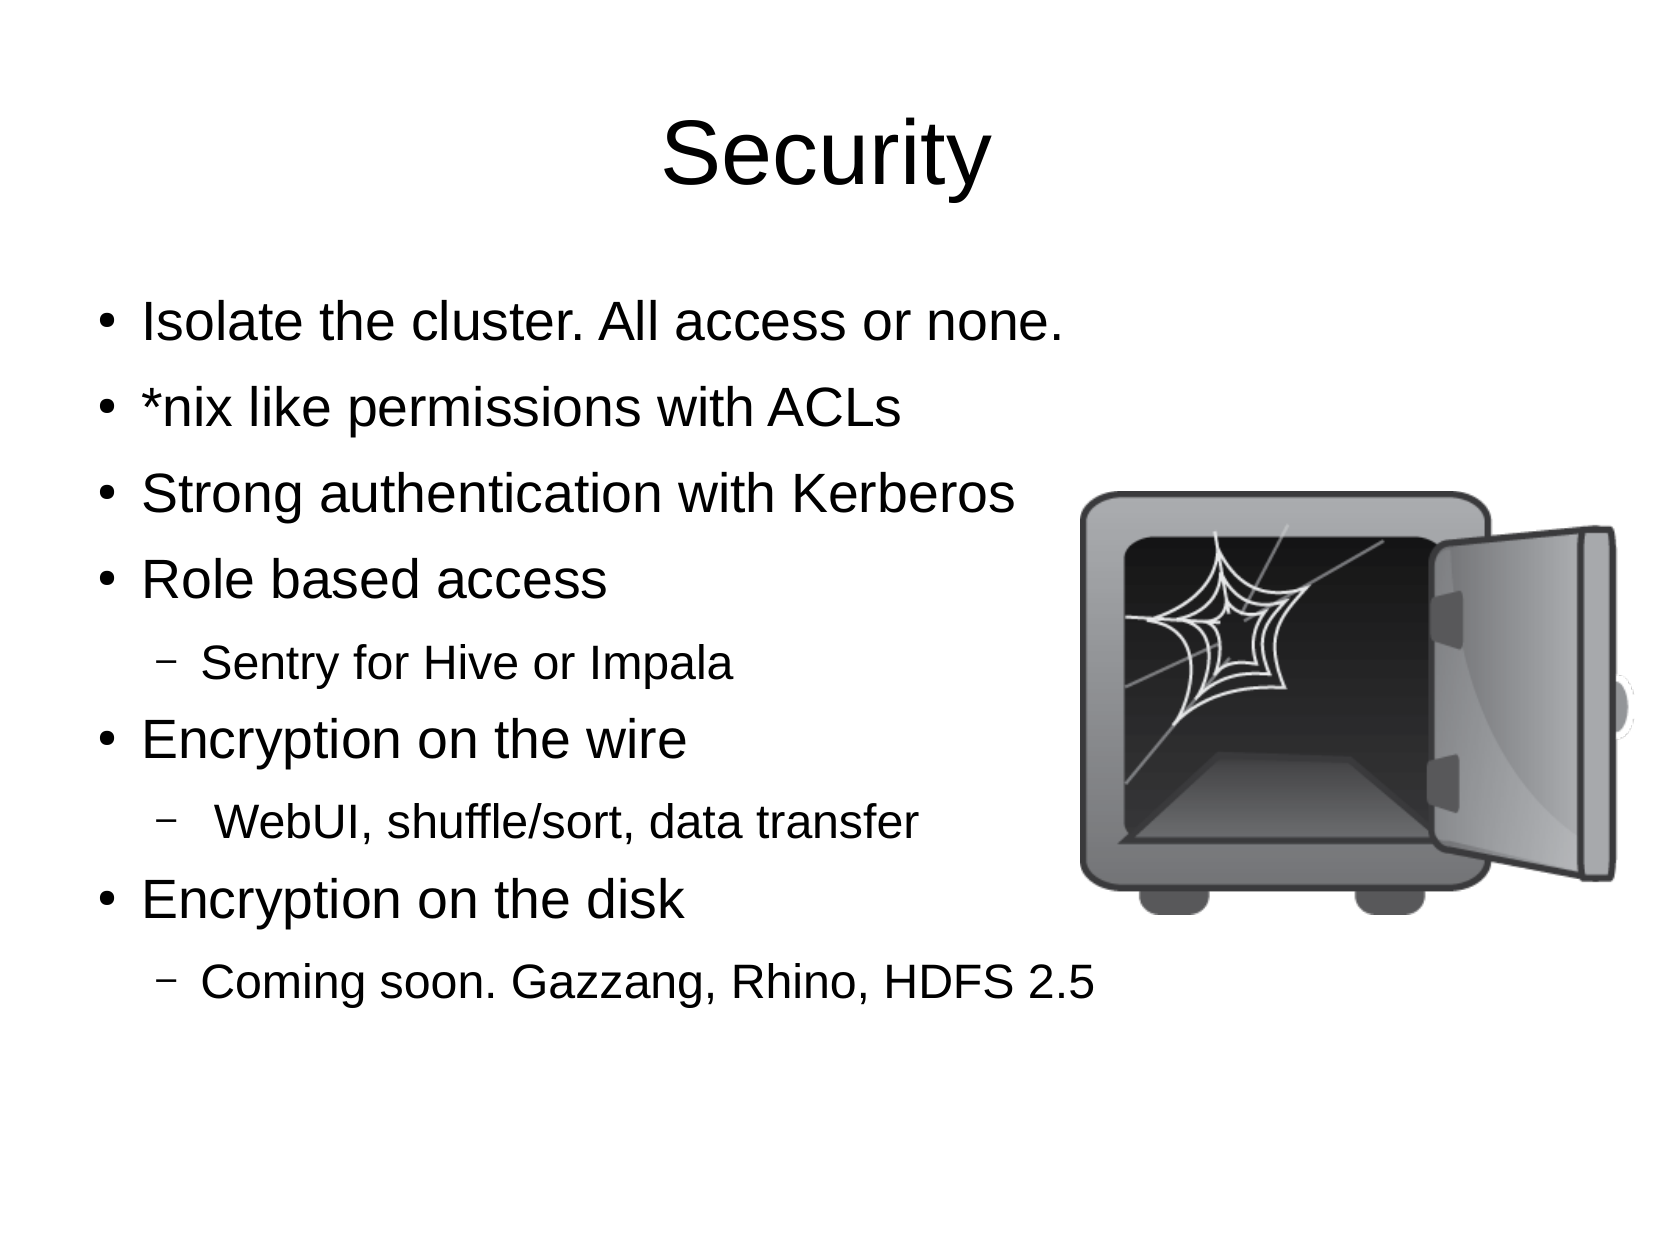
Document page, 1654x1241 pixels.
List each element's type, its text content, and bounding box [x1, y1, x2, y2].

title Security [82, 49, 1571, 257]
list Isolate the cluster. All access or none. *nix like permissions with ACLs Strong authentication with Kerberos Role based access Sentry for Hive or Impala Encryption on the wire WebUI, shuffle/sort, data transfer Encryption on the disk Coming soon. Gazzang, Rhino, HDFS 2.5 [82, 290, 1571, 1010]
picture [1080, 491, 1635, 916]
